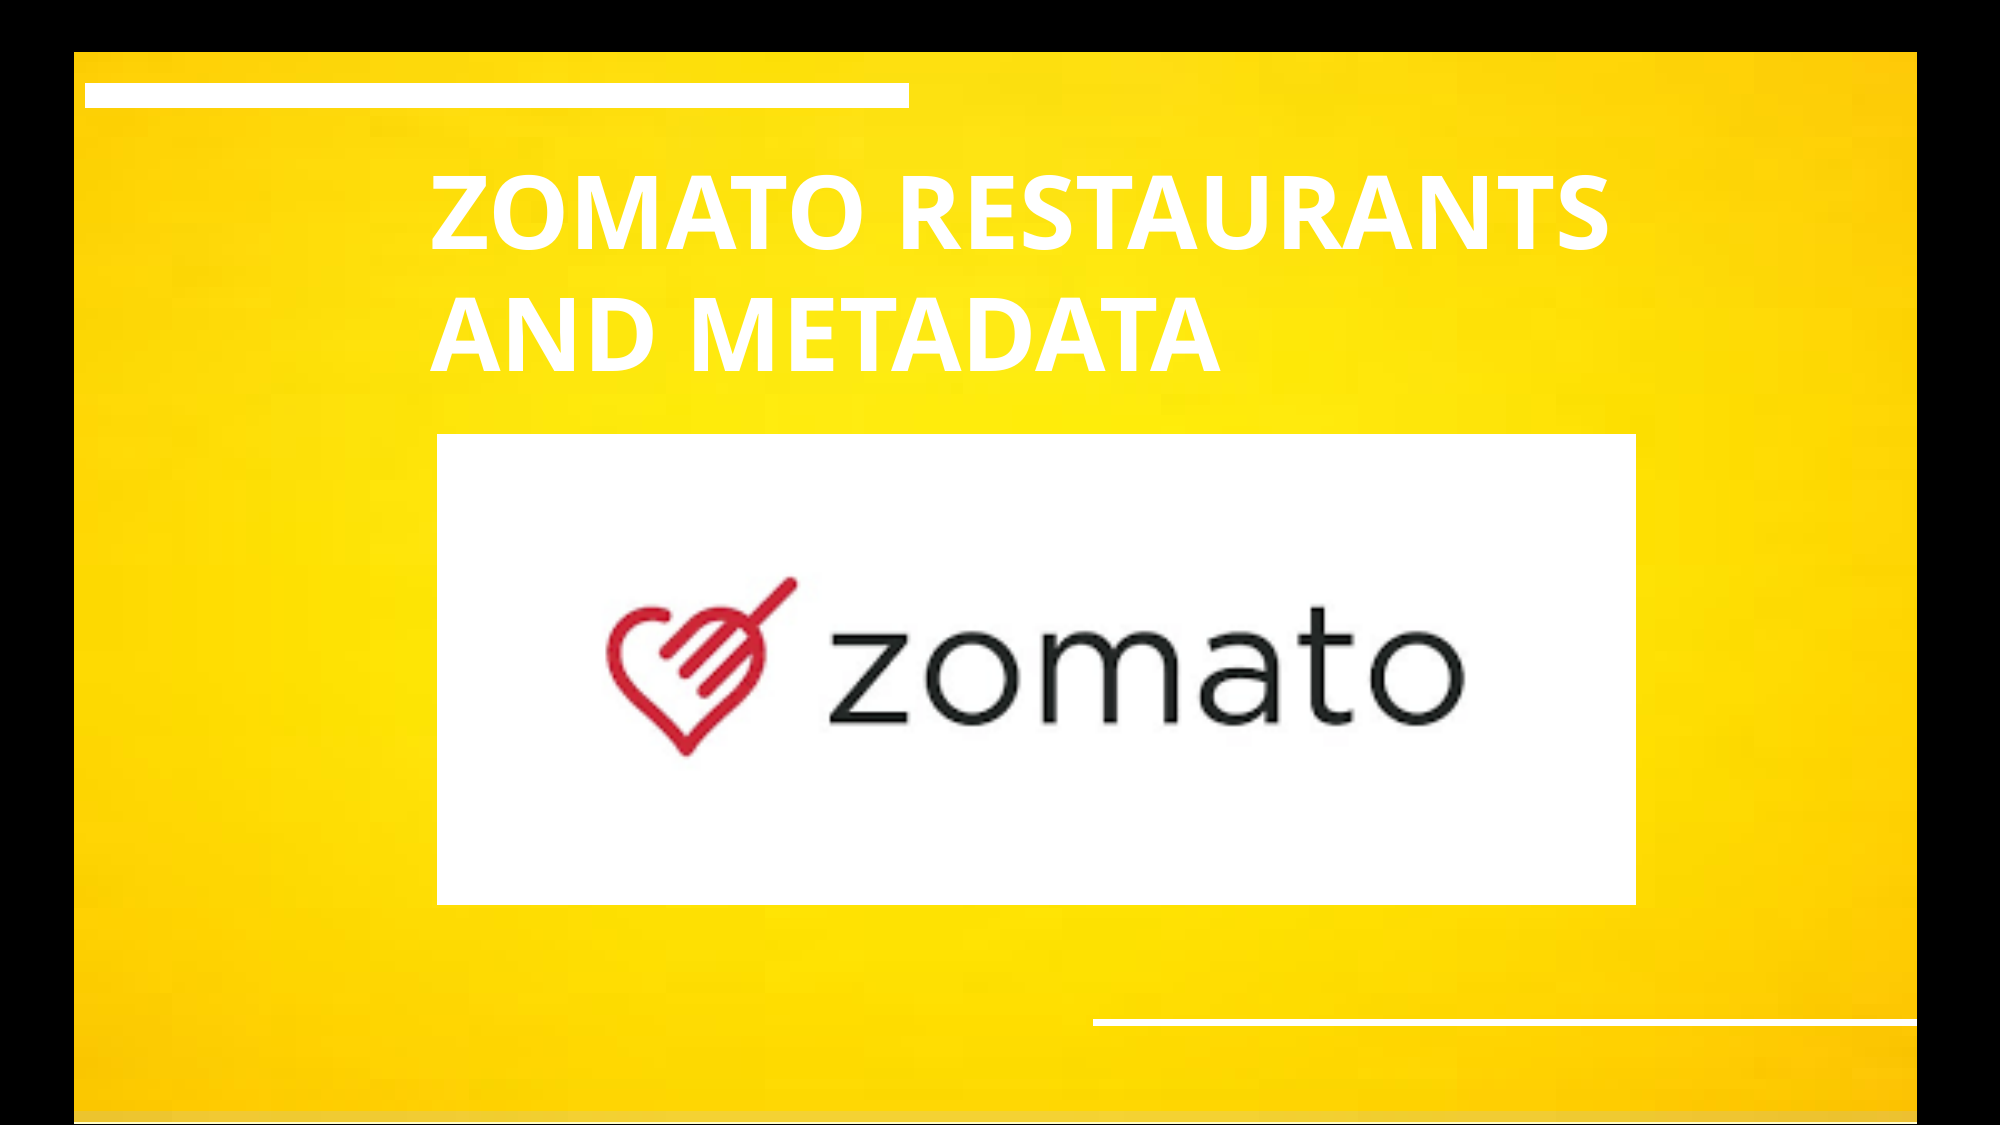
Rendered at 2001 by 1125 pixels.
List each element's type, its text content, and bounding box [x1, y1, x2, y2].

text_box [0, 0, 2000, 1125]
picture [50, 49, 1917, 1124]
title ZOMATO RESTAURANTS AND METADATA [415, 139, 1636, 435]
